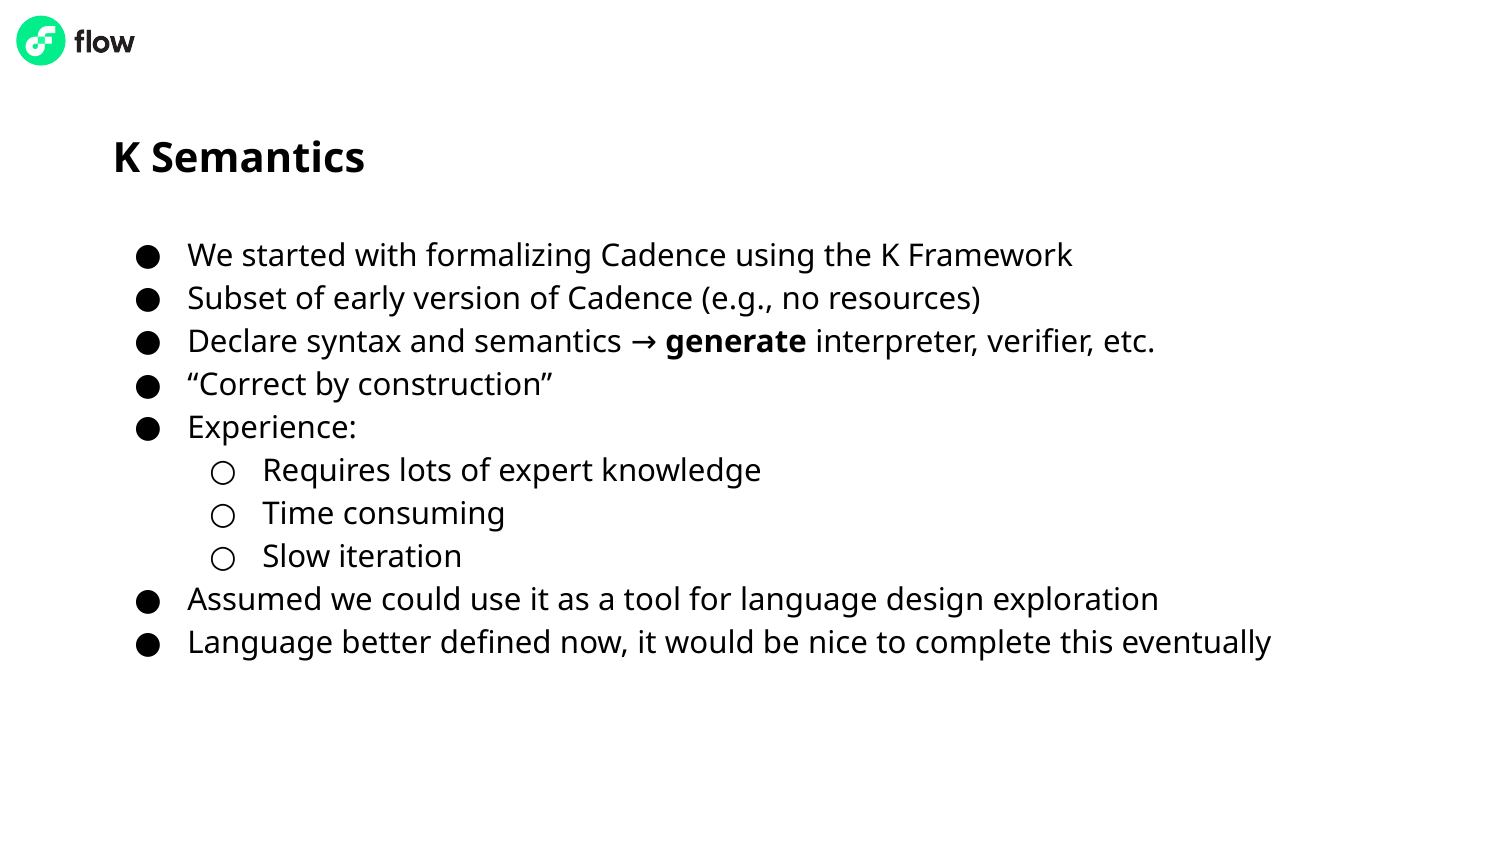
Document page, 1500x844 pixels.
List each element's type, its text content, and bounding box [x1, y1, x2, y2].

picture [14, 14, 137, 67]
text_box K Semantics [97, 115, 820, 197]
text_box We started with formalizing Cadence using the K Framework Subset of early version of Cadence (e.g., no resources) Declare syntax and semantics → generate interpreter, verifier, etc. “Correct by construction” Experience: Requires lots of expert knowledge Time consuming Slow iteration Assumed we could use it as a tool for language design exploration Language better defined now, it would be nice to complete this eventually [97, 214, 1409, 777]
